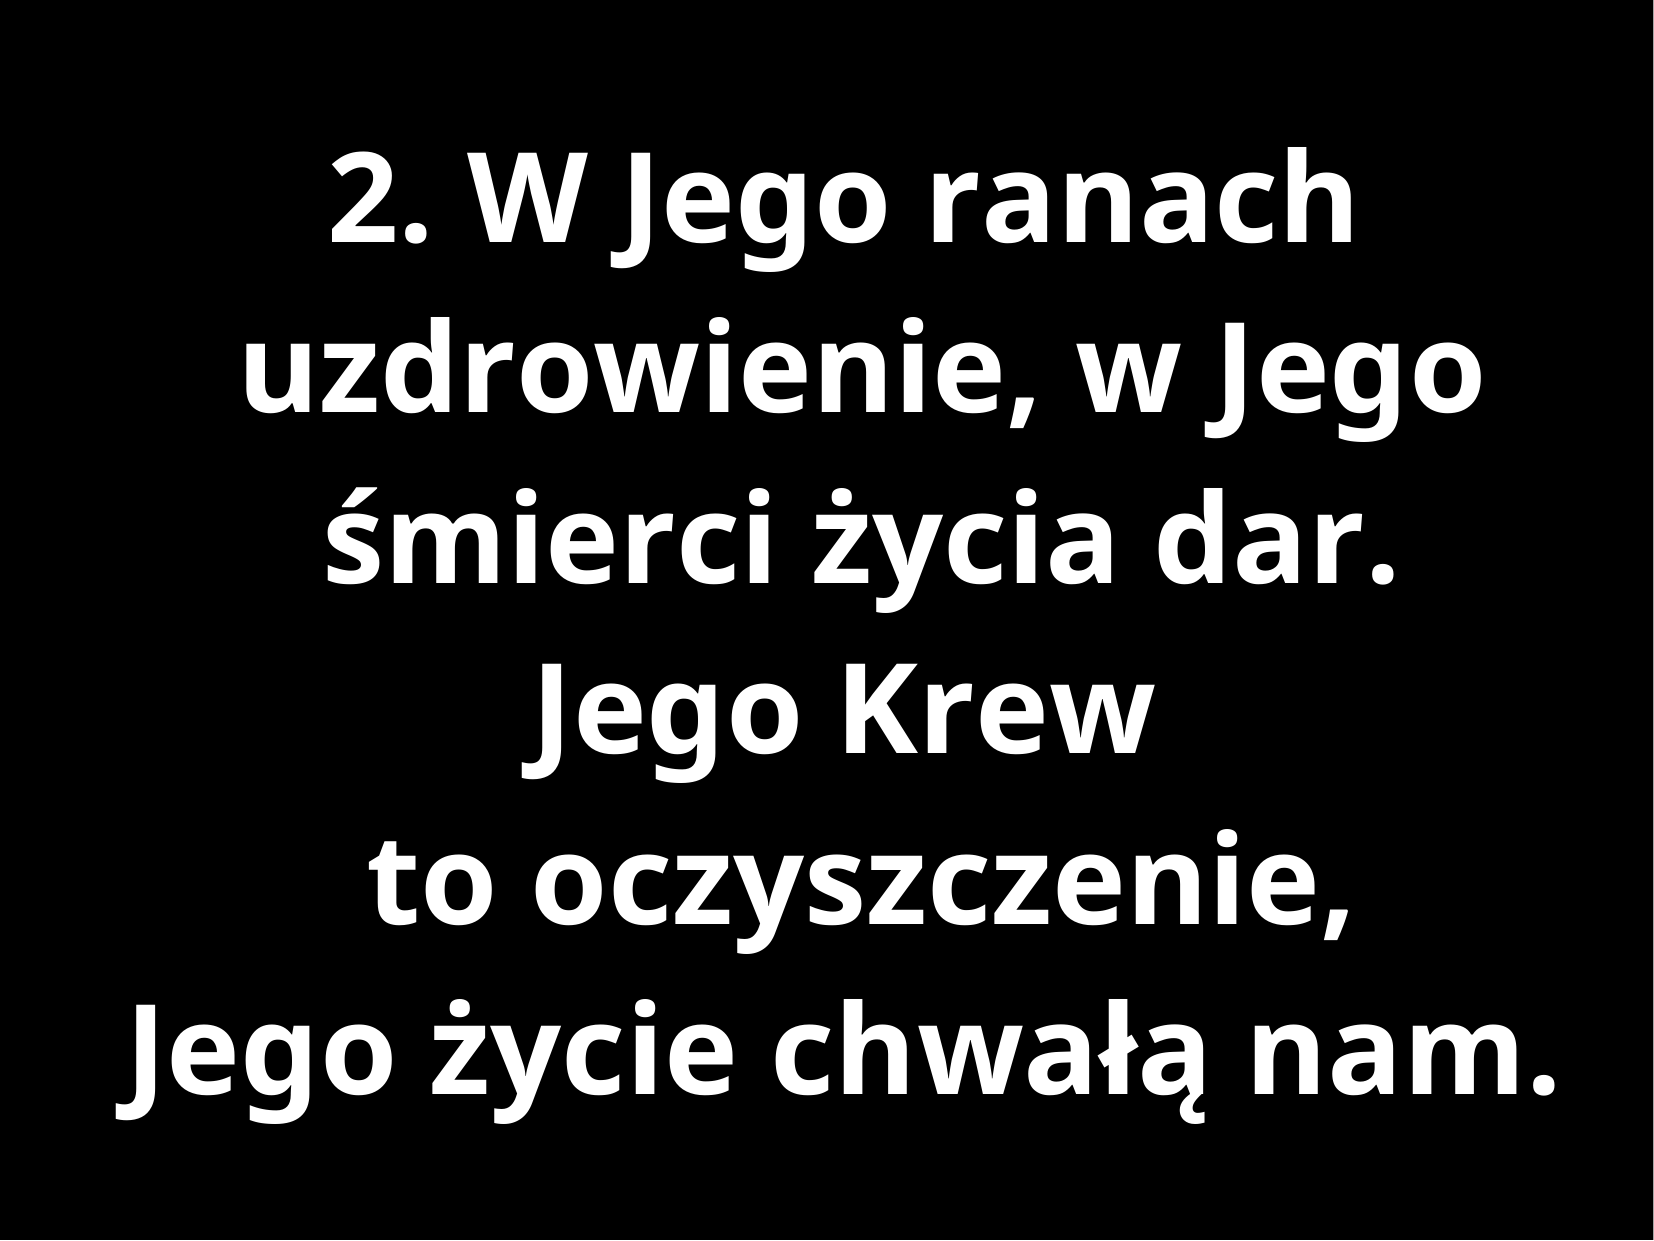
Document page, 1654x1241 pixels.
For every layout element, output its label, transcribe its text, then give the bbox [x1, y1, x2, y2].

subtitle 2. W Jego ranach uzdrowienie, w Jego śmierci życia dar. Jego Krew to oczyszczenie, Jego życie chwałą nam. [0, 0, 1654, 1241]
